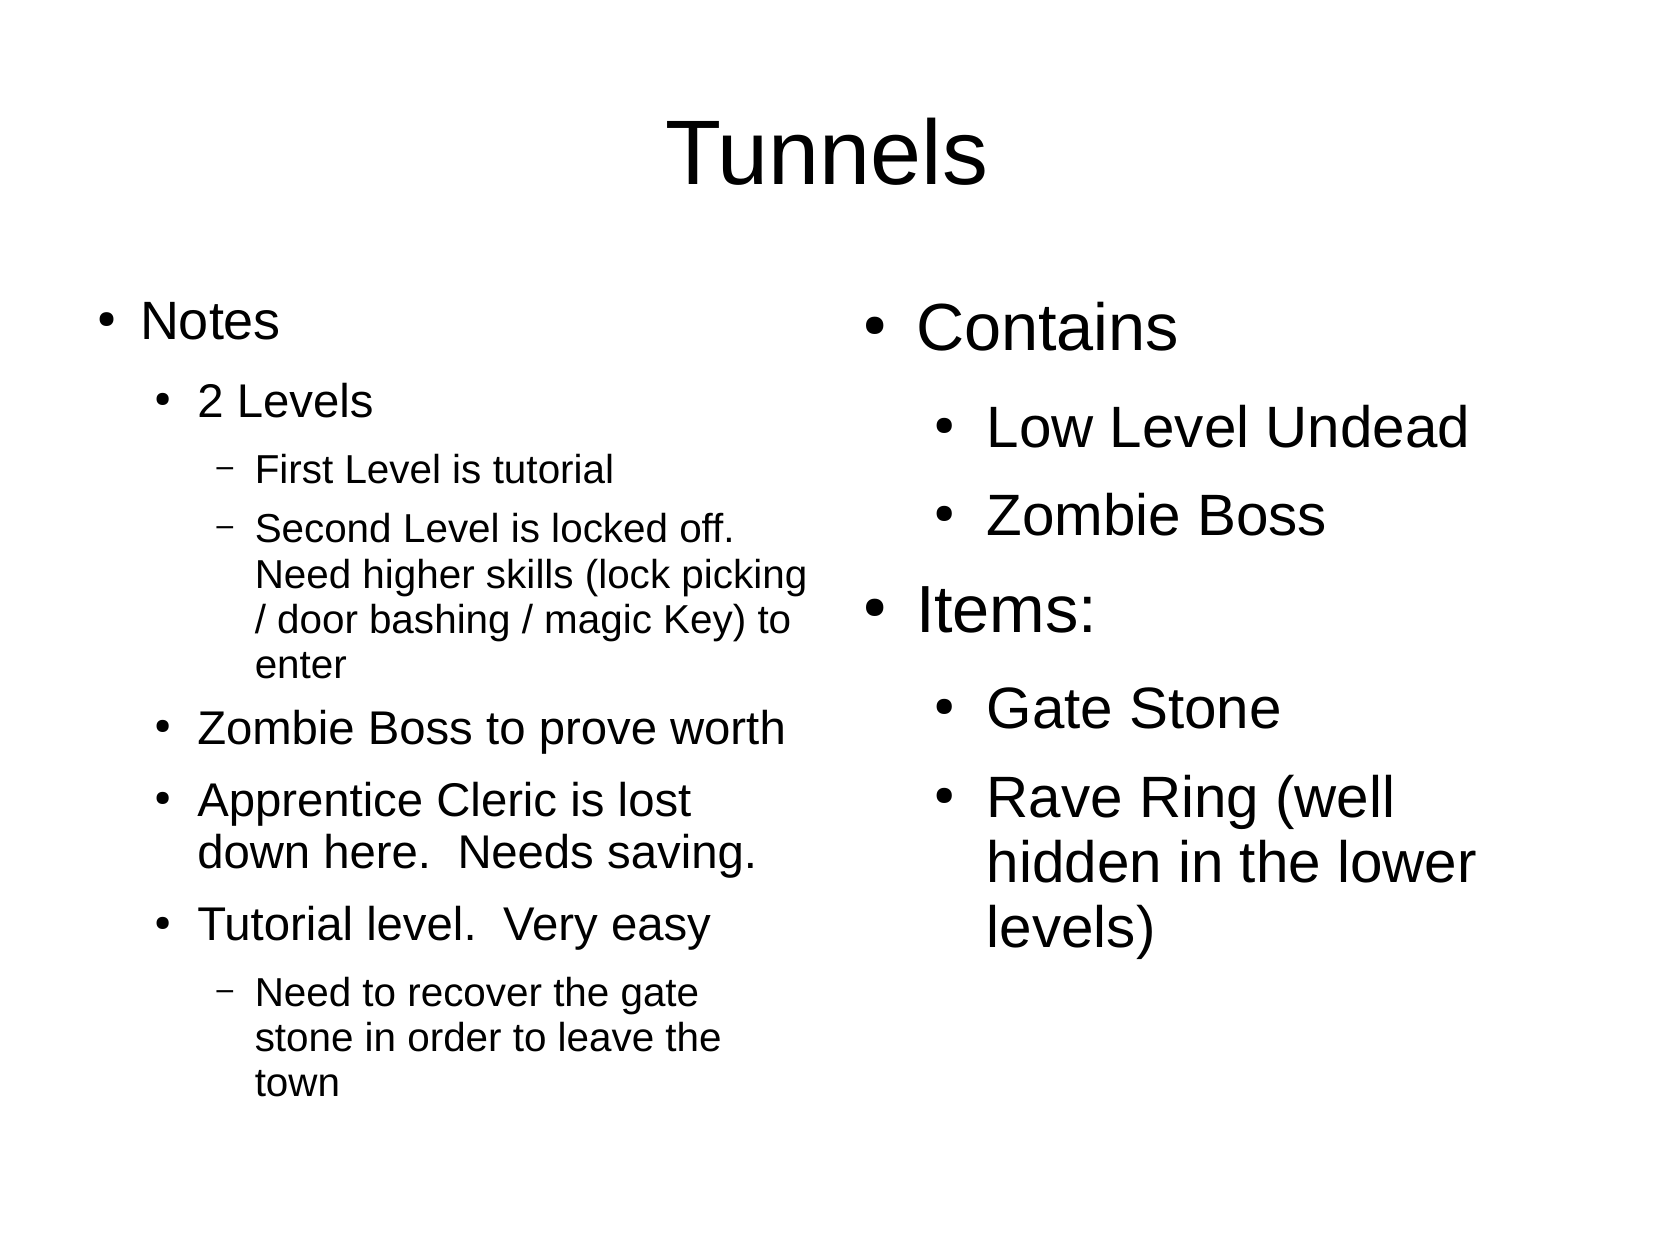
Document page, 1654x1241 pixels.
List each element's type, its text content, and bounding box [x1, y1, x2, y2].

list Notes 2 Levels First Level is tutorial Second Level is locked off. Need higher skills (lock picking / door bashing / magic Key) to enter Zombie Boss to prove worth Apprentice Cleric is lost down here. Needs saving. Tutorial level. Very easy Need to recover the gate stone in order to leave the town [82, 290, 809, 1109]
title Tunnels [82, 56, 1571, 250]
list Contains Low Level Undead Zombie Boss Items: Gate Stone Rave Ring (well hidden in the lower levels) [845, 290, 1572, 1109]
